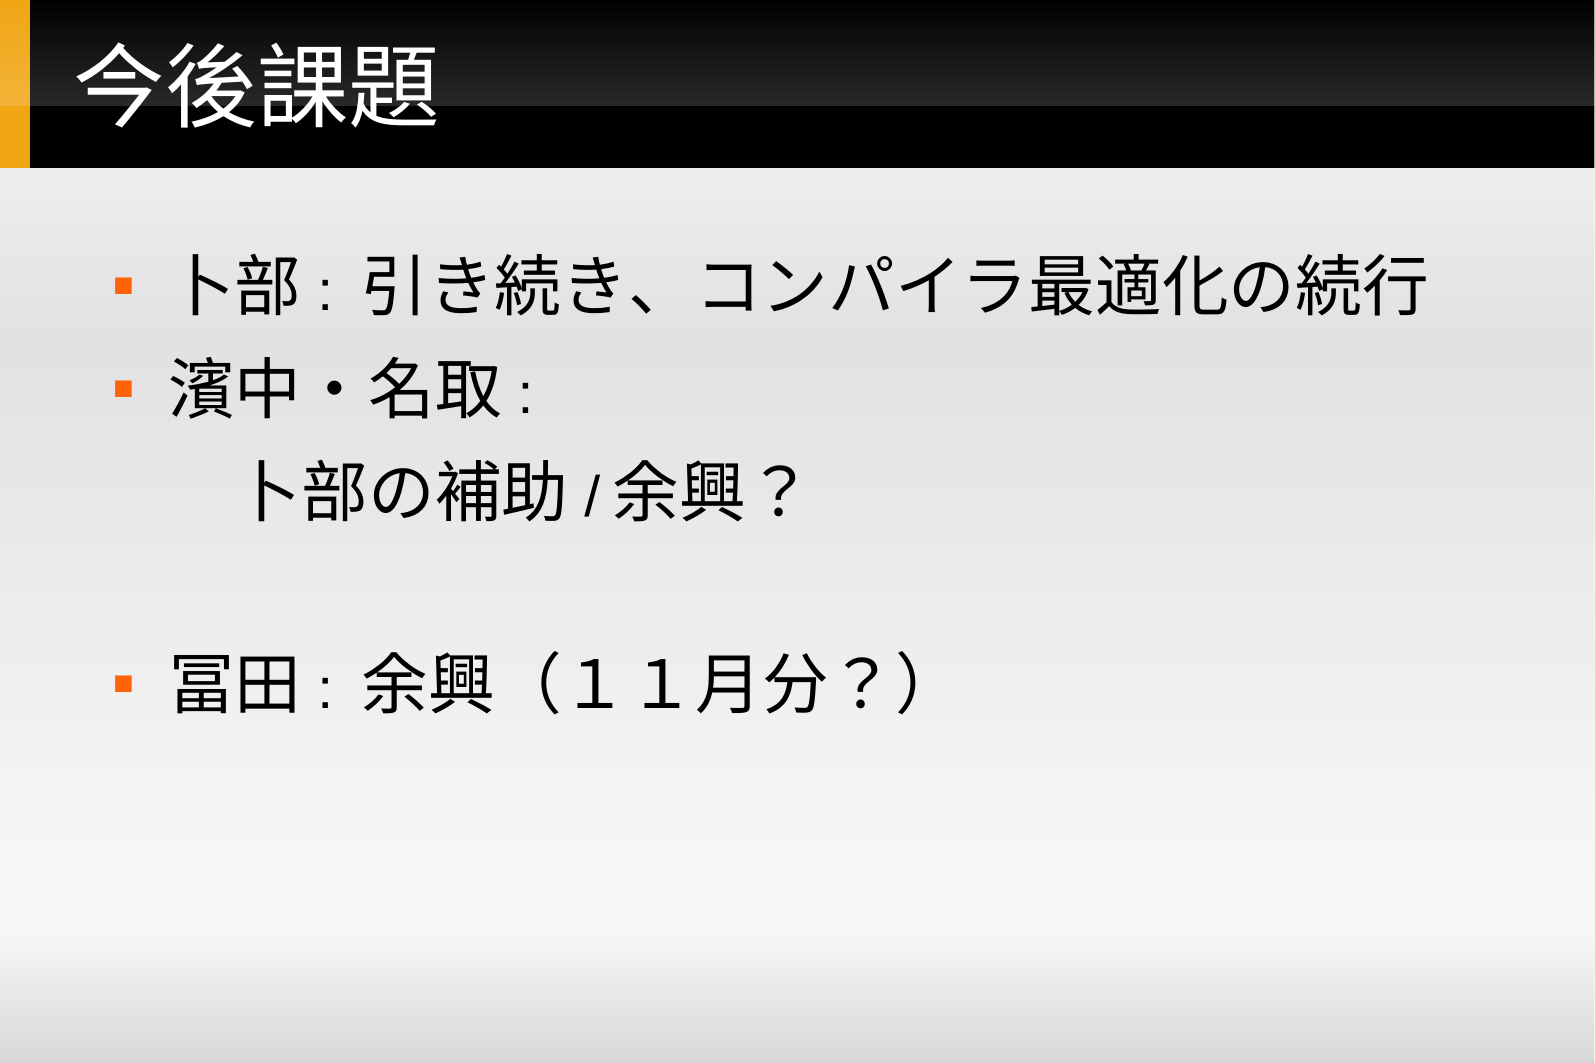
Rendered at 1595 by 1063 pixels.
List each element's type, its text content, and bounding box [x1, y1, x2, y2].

picture [0, 0, 1595, 1063]
title 今後課題 [74, 0, 1510, 178]
list 卜部: 引き続き、コンパイラ最適化の続行 濱中・名取: 卜部の補助/余興？ 冨田: 余興（１１月分？） [79, 248, 1515, 951]
